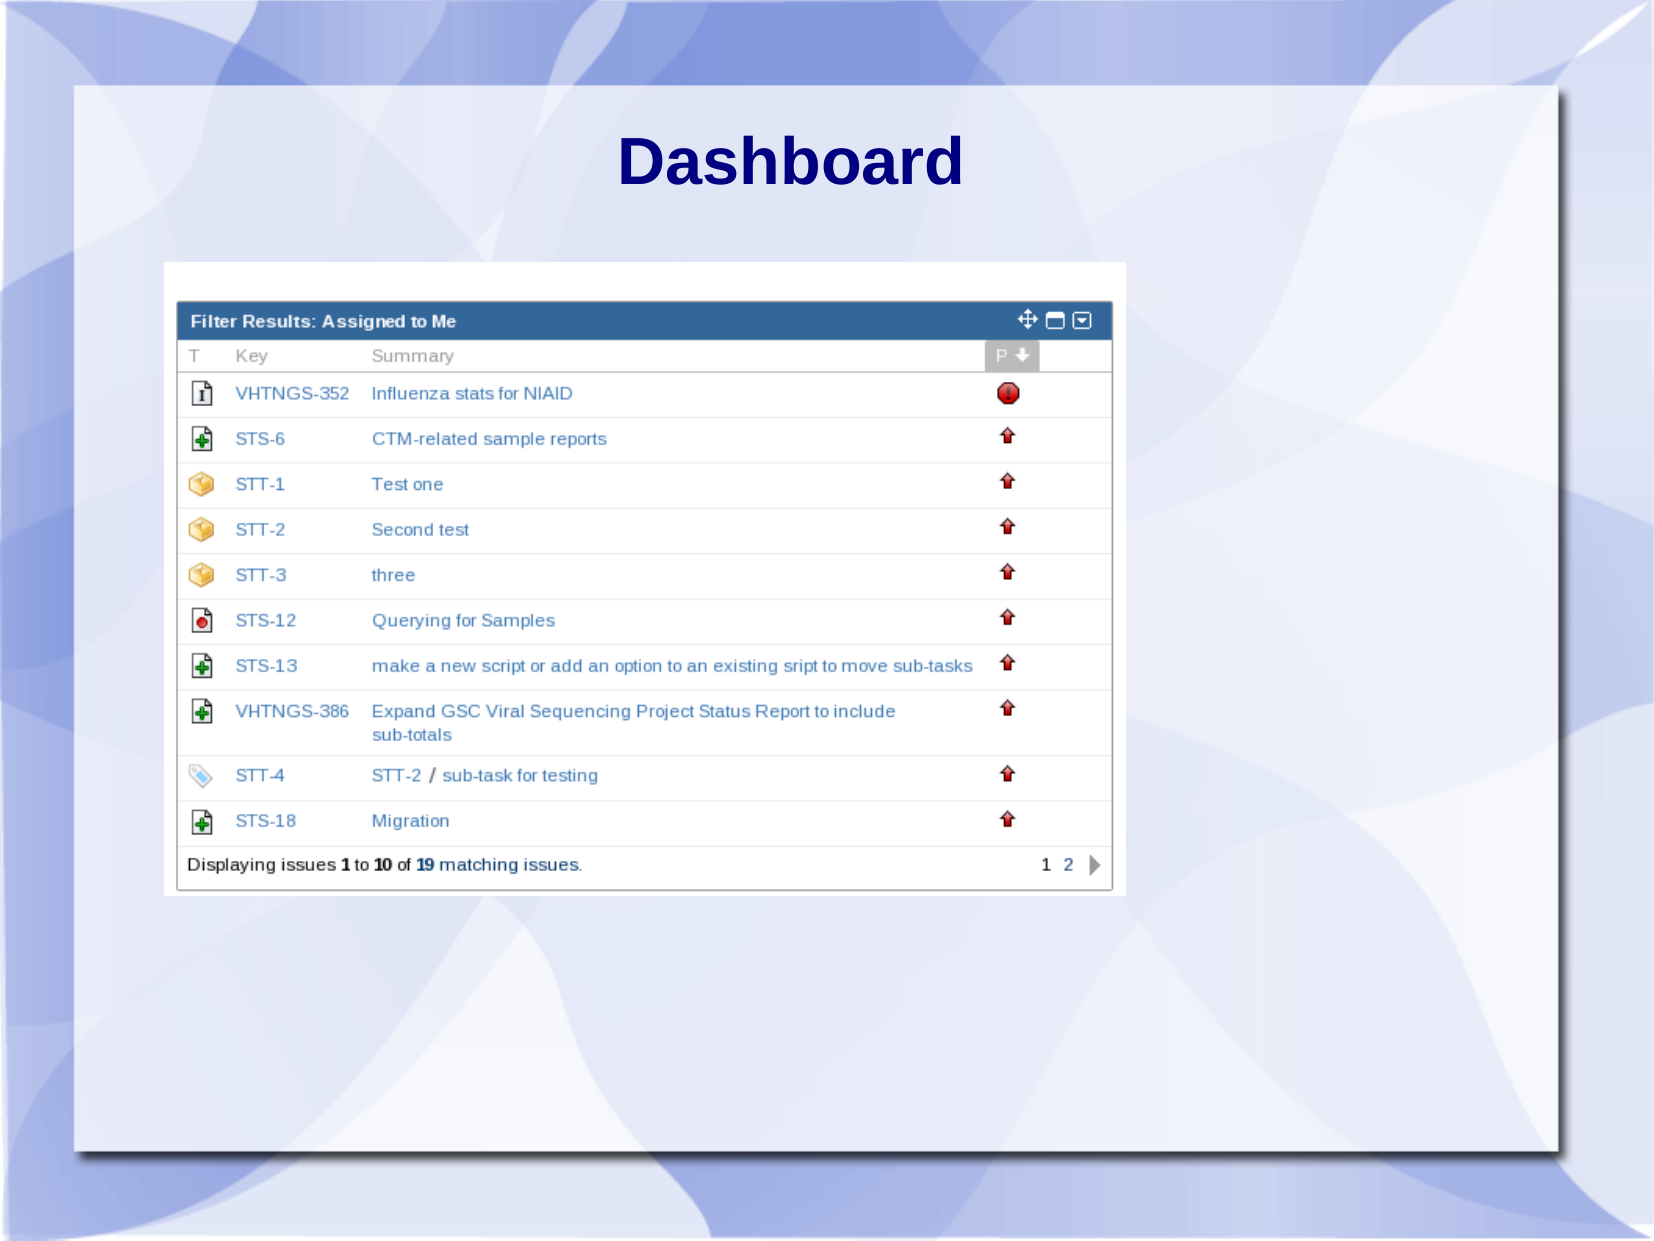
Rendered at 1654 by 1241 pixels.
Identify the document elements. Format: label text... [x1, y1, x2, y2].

list Dashboard [424, 124, 1088, 262]
picture [0, 0, 1654, 1241]
